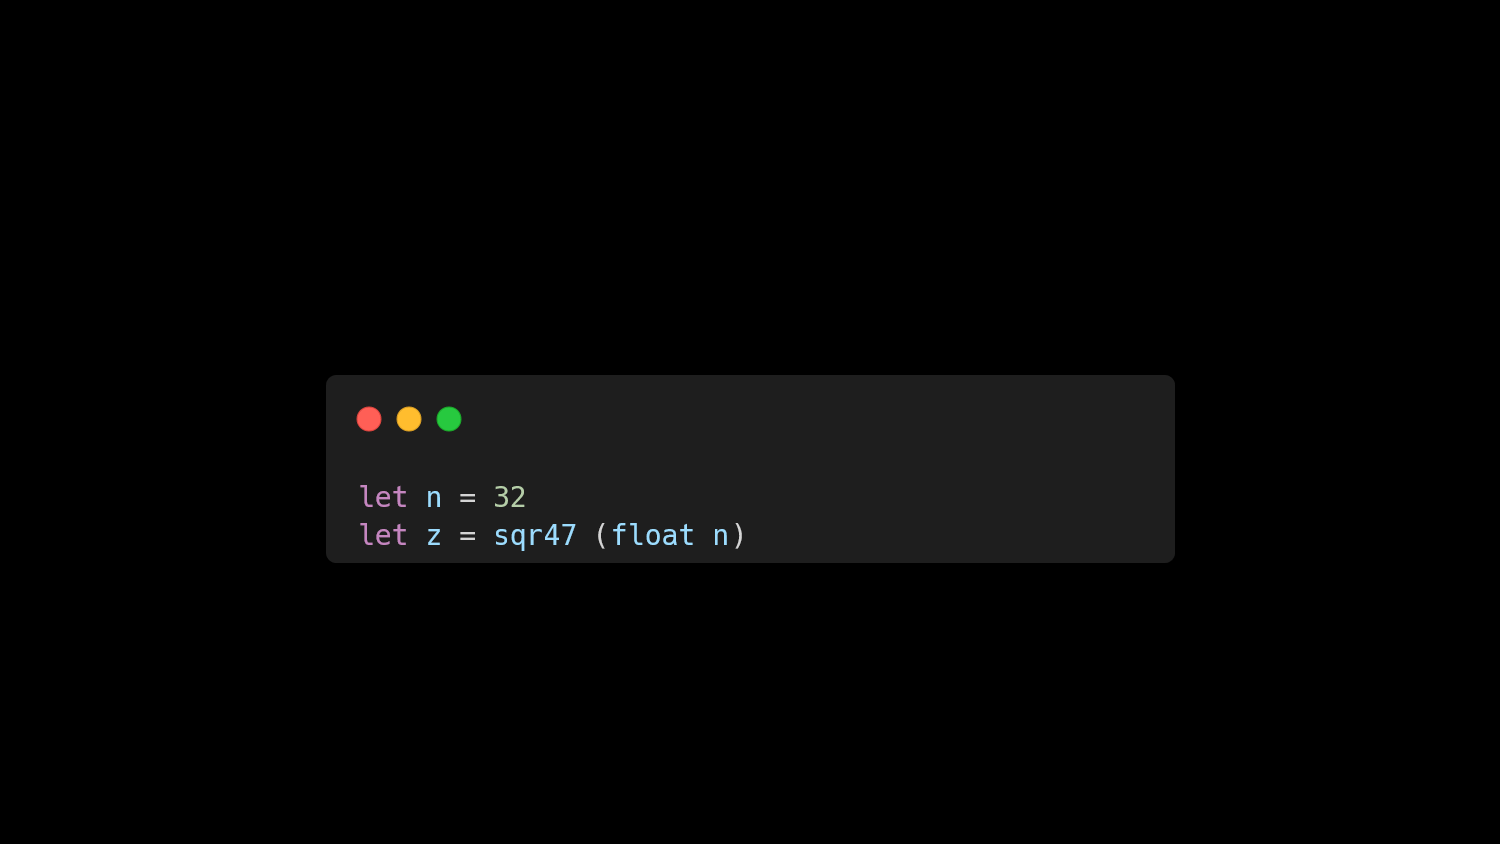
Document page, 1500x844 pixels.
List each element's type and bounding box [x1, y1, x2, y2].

picture [214, 263, 1286, 675]
